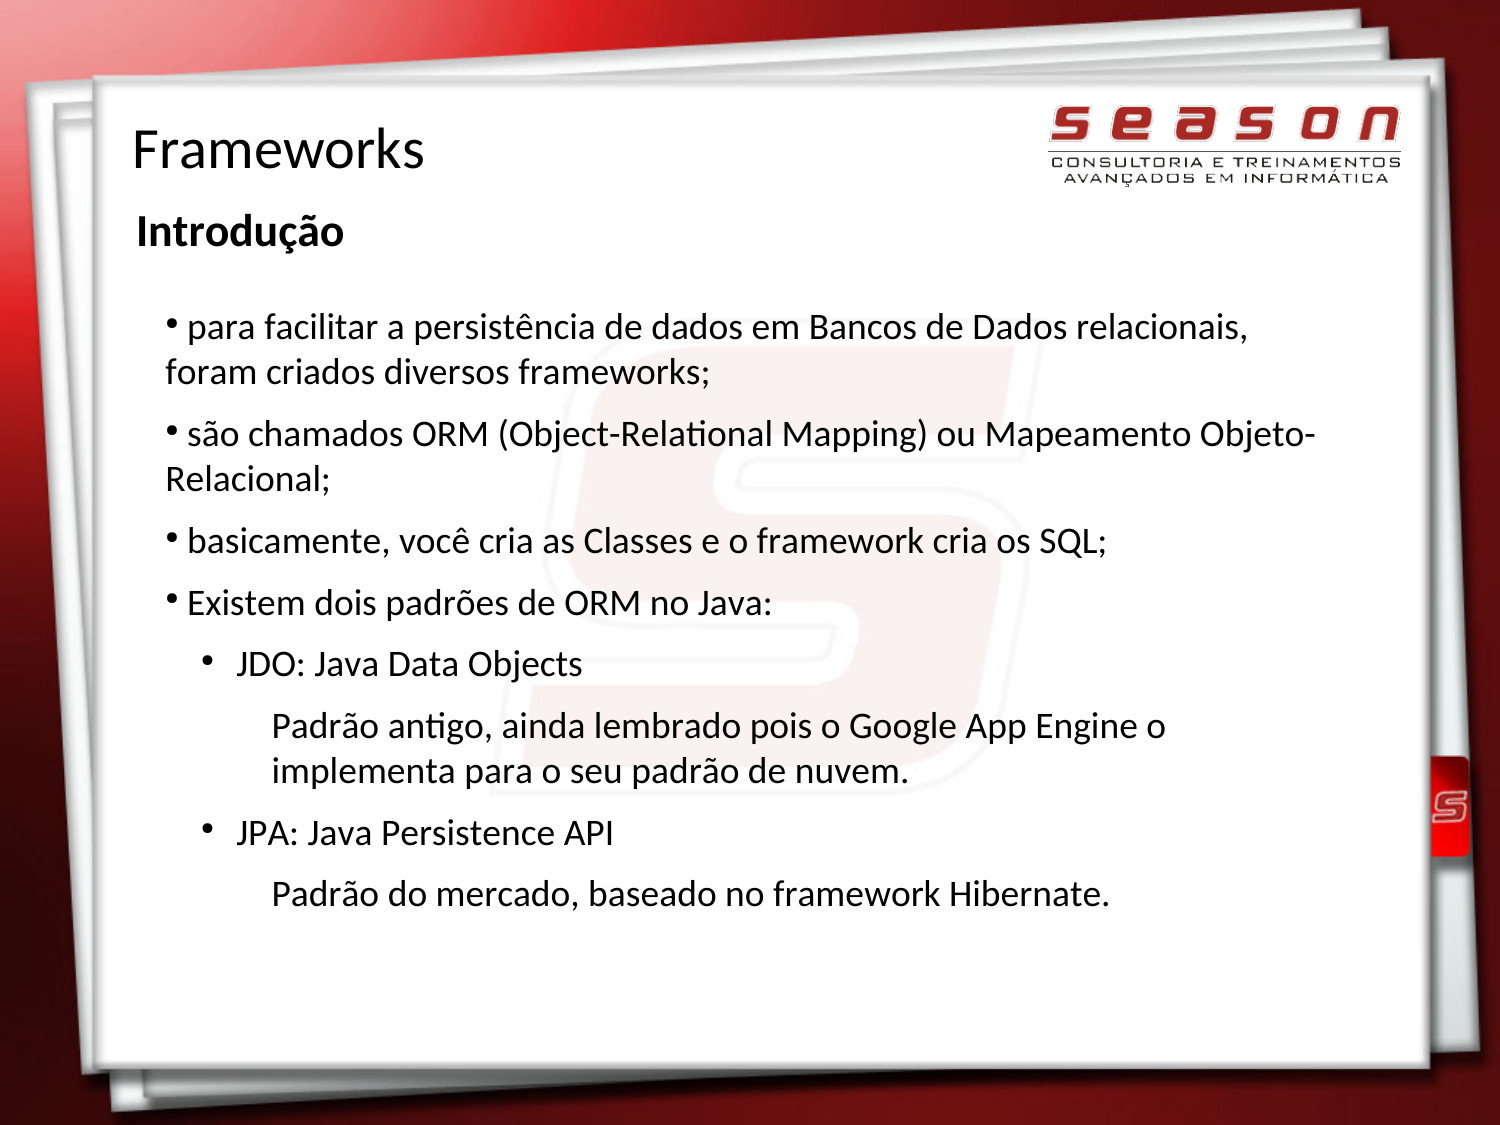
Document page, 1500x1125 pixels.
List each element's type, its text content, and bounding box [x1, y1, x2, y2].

text_box Introdução [119, 200, 1240, 256]
title Frameworks [118, 33, 1394, 257]
text_box para facilitar a persistência de dados em Bancos de Dados relacionais, foram criados diversos frameworks; são chamados ORM (Object-Relational Mapping) ou Mapeamento Objeto-Relacional; basicamente, você cria as Classes e o framework cria os SQL; Existem dois padrões de ORM no Java: JDO: Java Data Objects Padrão antigo, ainda lembrado pois o Google App Engine o implementa para o seu padrão de nuvem. JPA: Java Persistence API Padrão do mercado, baseado no framework Hibernate. [165, 279, 1328, 937]
picture [0, 0, 1500, 1125]
